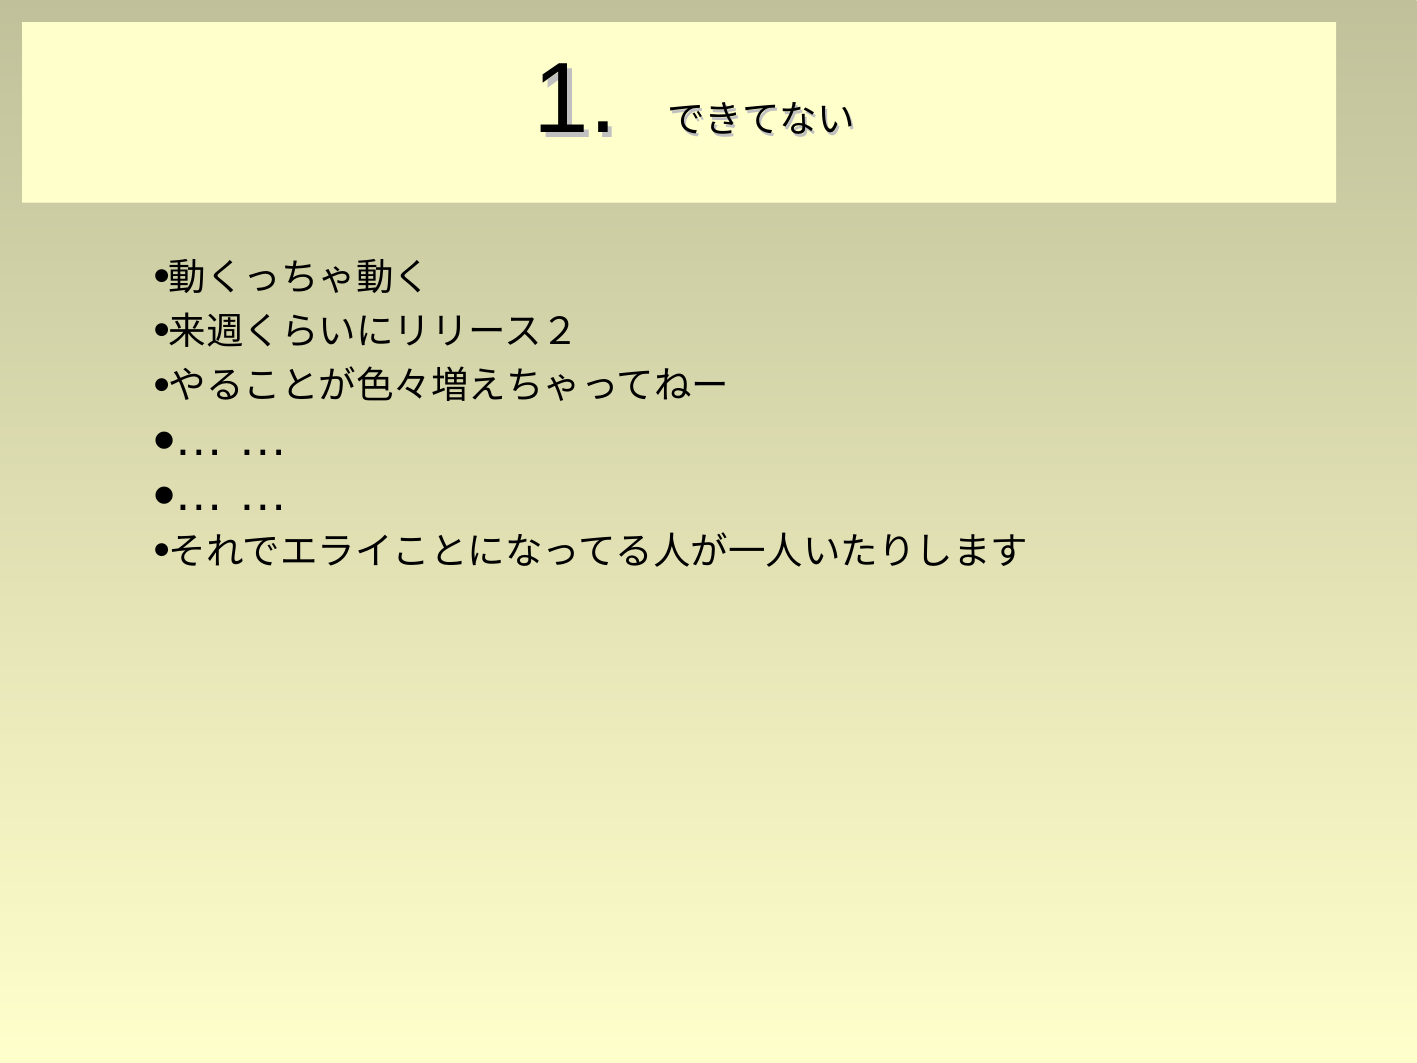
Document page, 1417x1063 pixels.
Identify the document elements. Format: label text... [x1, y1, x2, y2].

text_box 1. できてない [23, 35, 1366, 181]
text_box 動くっちゃ動く 来週くらいにリリース２ やることが色々増えちゃってねー … … … … それでエライことになってる人が一人いたりします [139, 239, 1213, 1013]
text_box [22, 22, 1337, 203]
